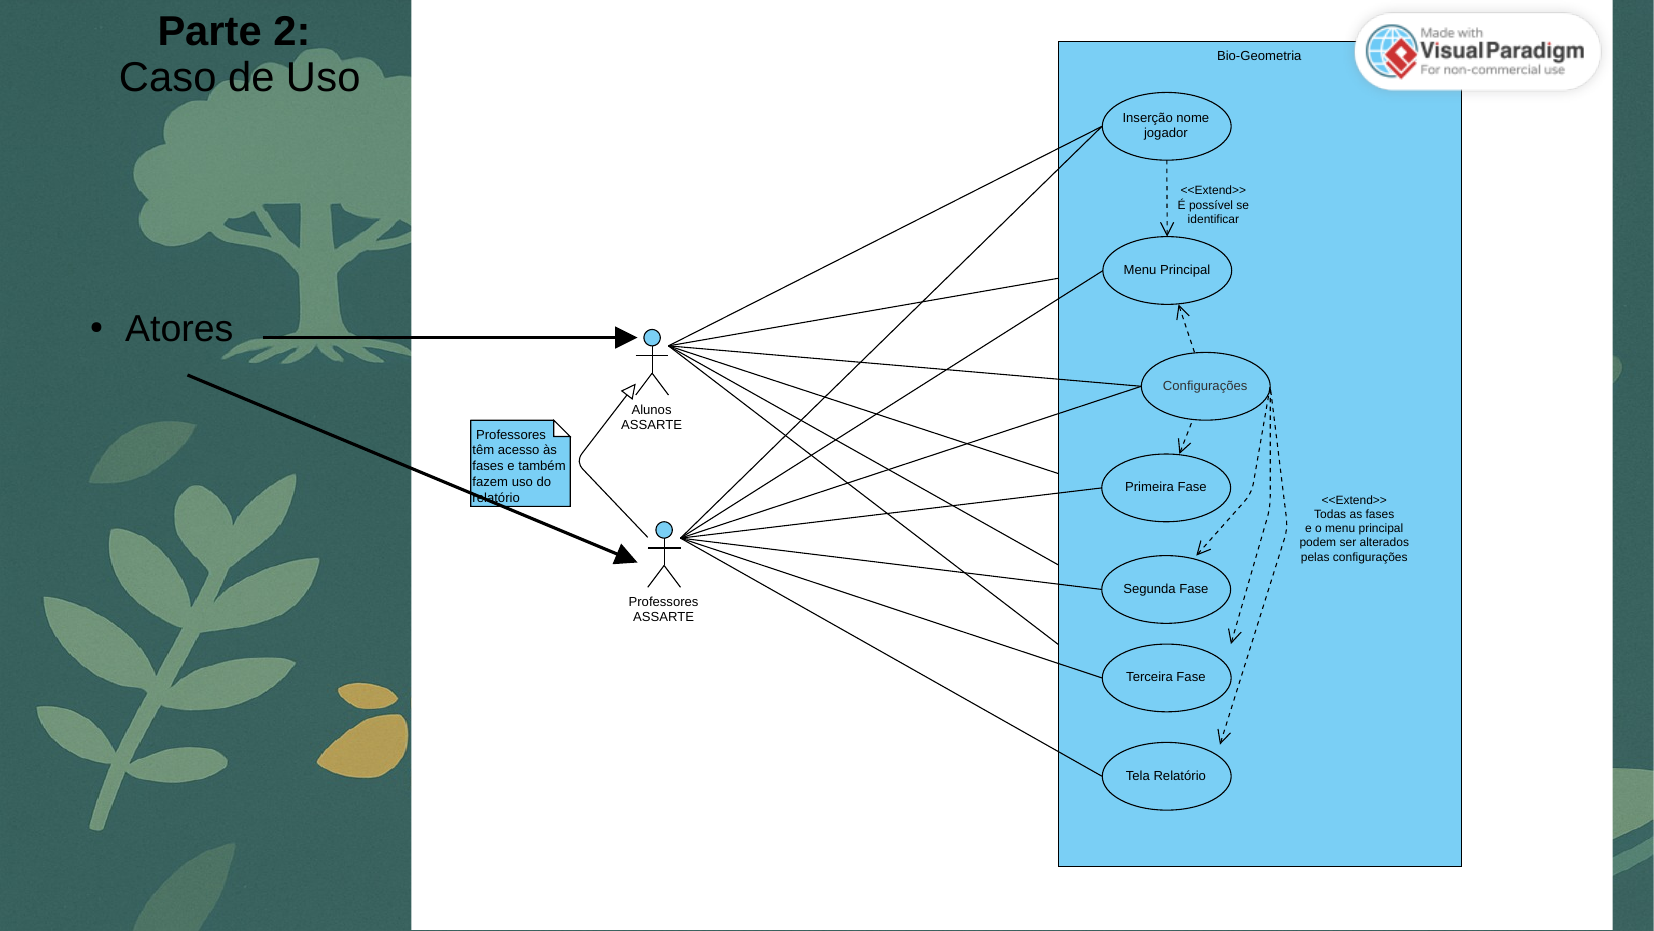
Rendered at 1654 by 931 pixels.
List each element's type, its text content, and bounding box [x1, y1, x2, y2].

picture [0, 0, 1654, 931]
text_box Atores [75, 300, 451, 413]
subtitle Parte 2: Caso de Uso [0, 0, 930, 184]
